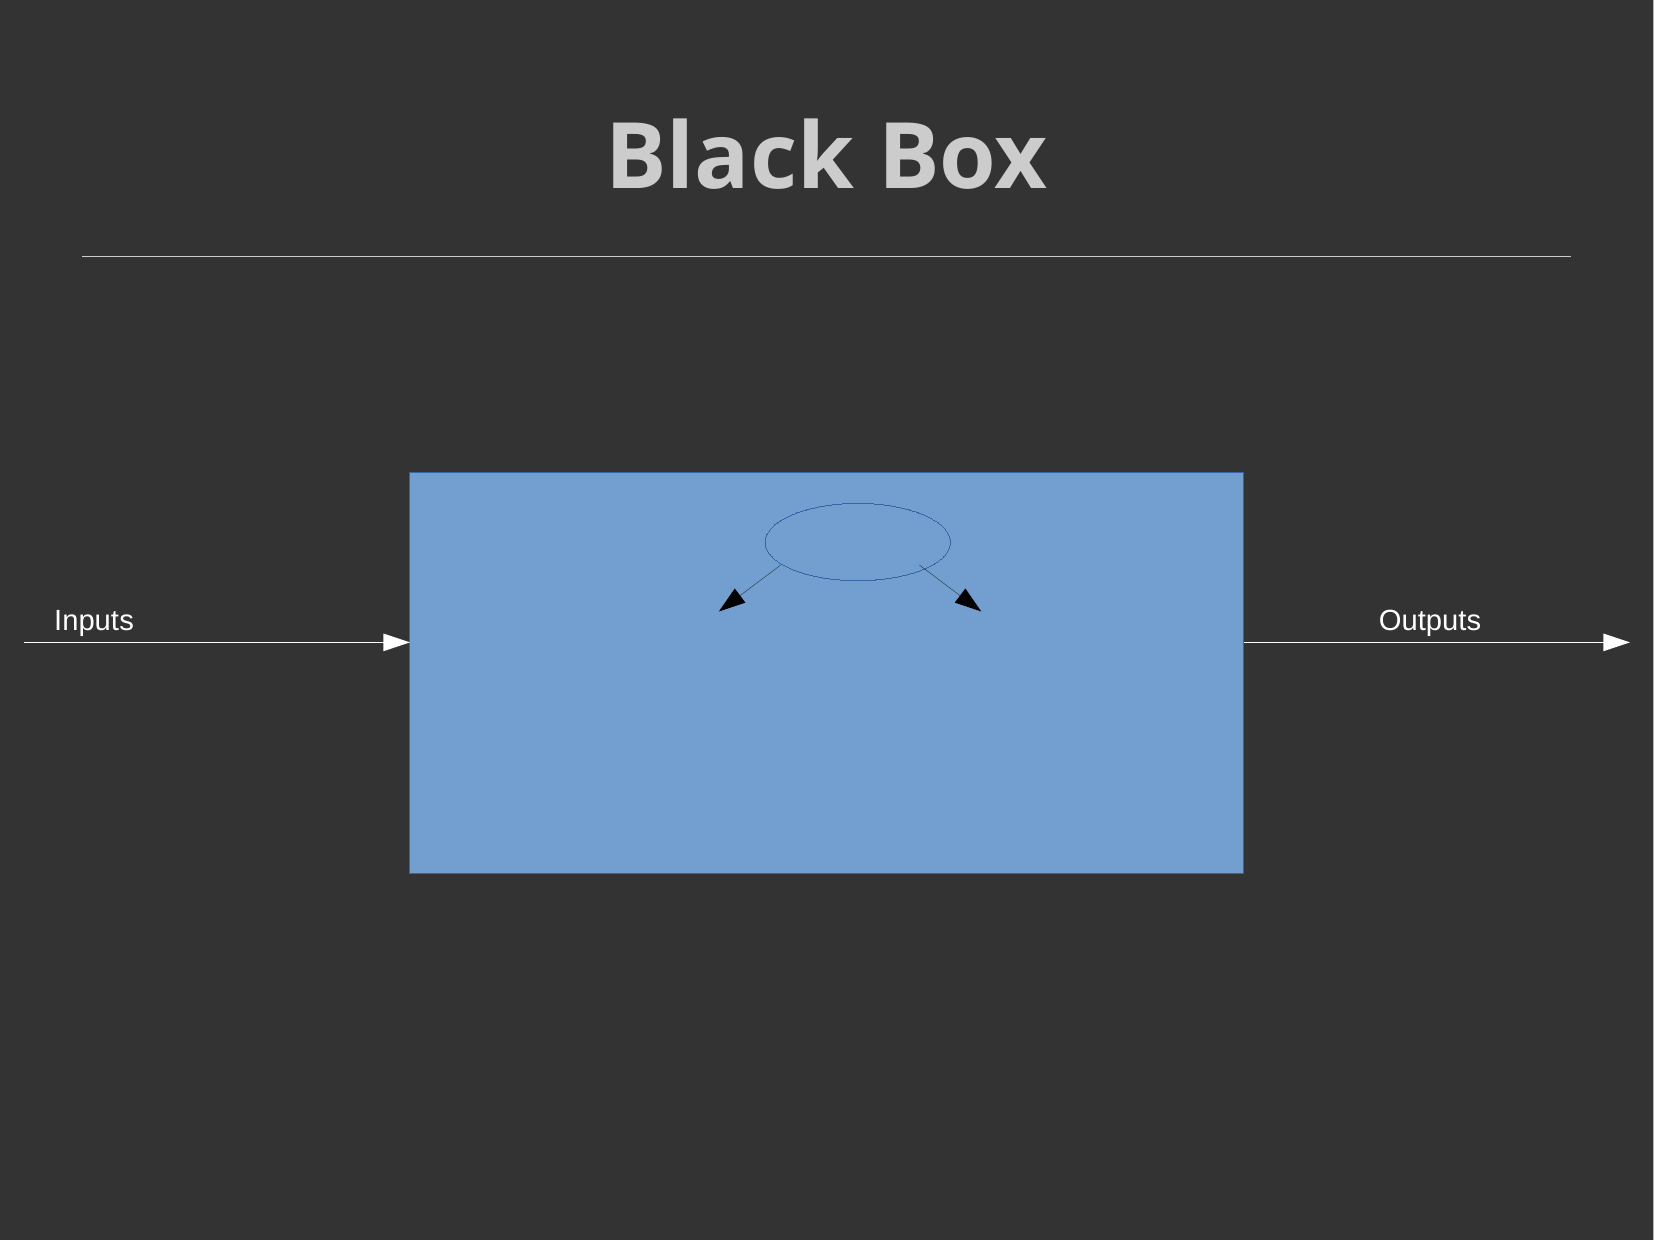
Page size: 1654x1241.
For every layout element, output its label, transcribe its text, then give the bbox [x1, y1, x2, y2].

text_box [409, 472, 1244, 874]
text_box Outputs [1364, 596, 1538, 659]
text_box Inputs [39, 596, 183, 659]
title Black Box [82, 49, 1571, 257]
